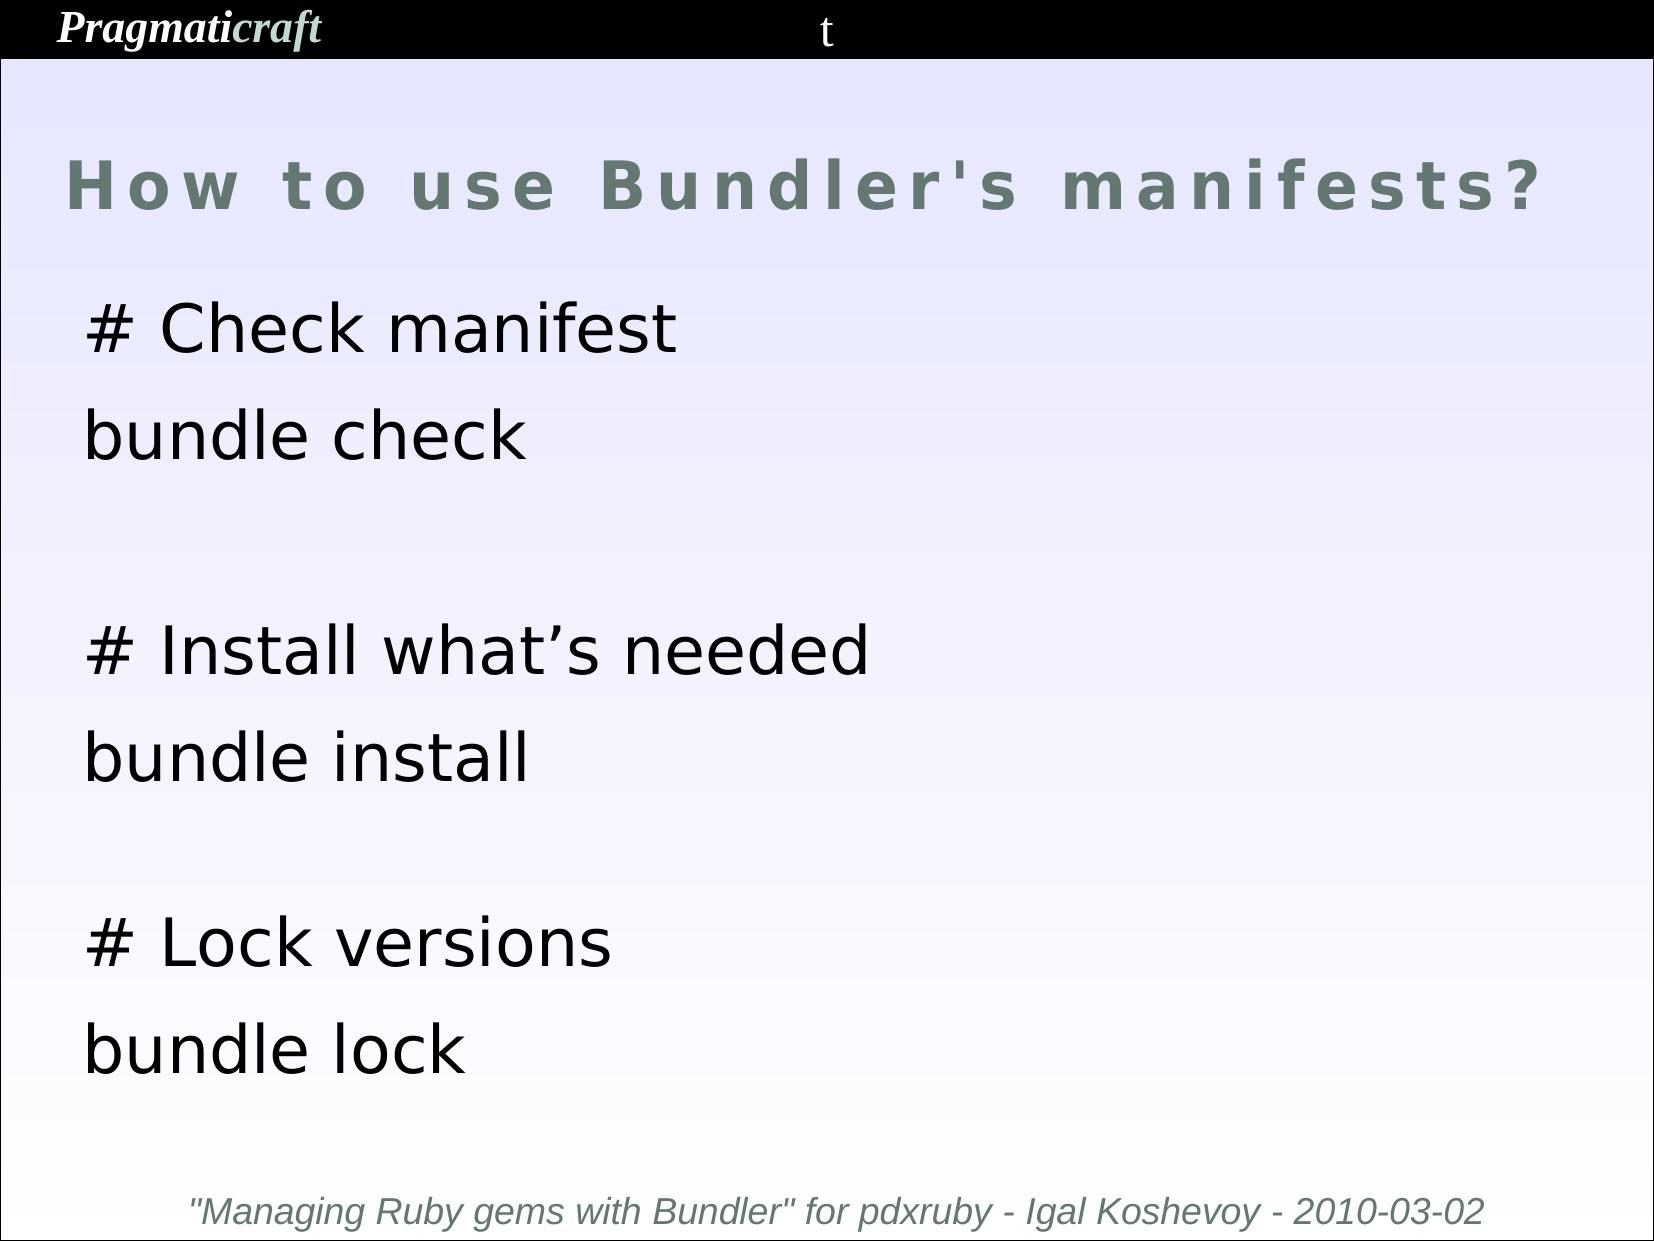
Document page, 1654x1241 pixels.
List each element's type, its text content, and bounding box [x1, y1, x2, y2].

list # Check manifest bundle check # Install what’s needed bundle install # Lock versions bundle lock [82, 290, 1571, 1109]
title How to use Bundler's manifests? [64, 112, 1587, 261]
